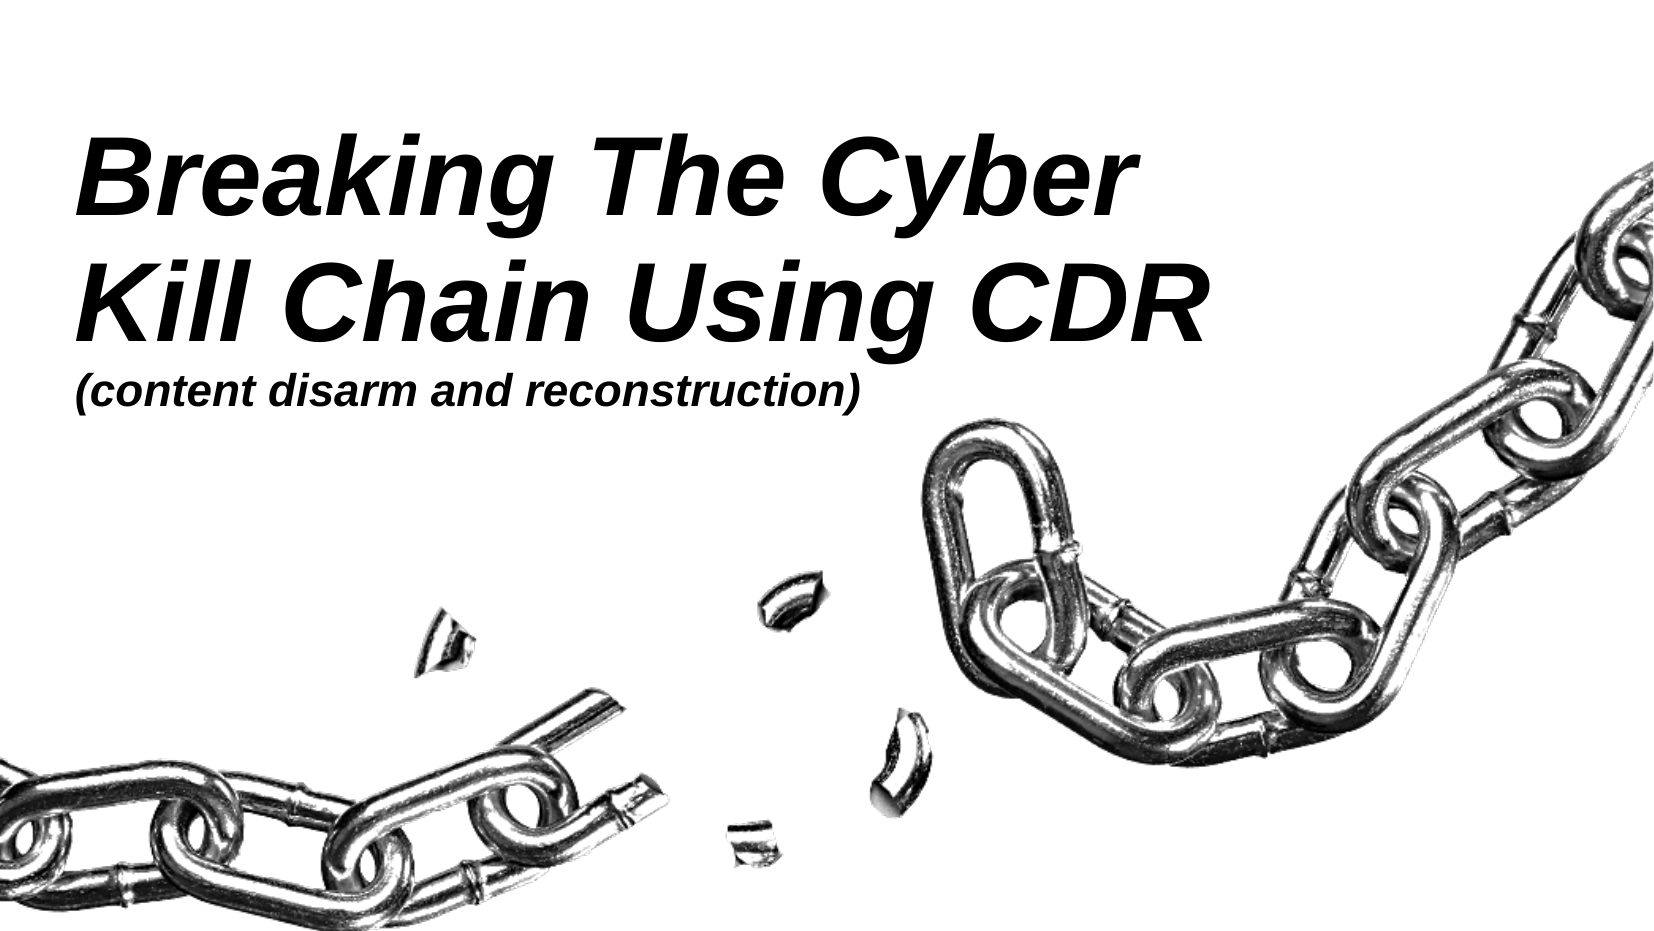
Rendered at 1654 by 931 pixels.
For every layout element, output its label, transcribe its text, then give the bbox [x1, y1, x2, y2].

text_box Breaking The Cyber Kill Chain Using CDR (content disarm and reconstruction) [60, 106, 1276, 424]
picture [0, 148, 1654, 931]
